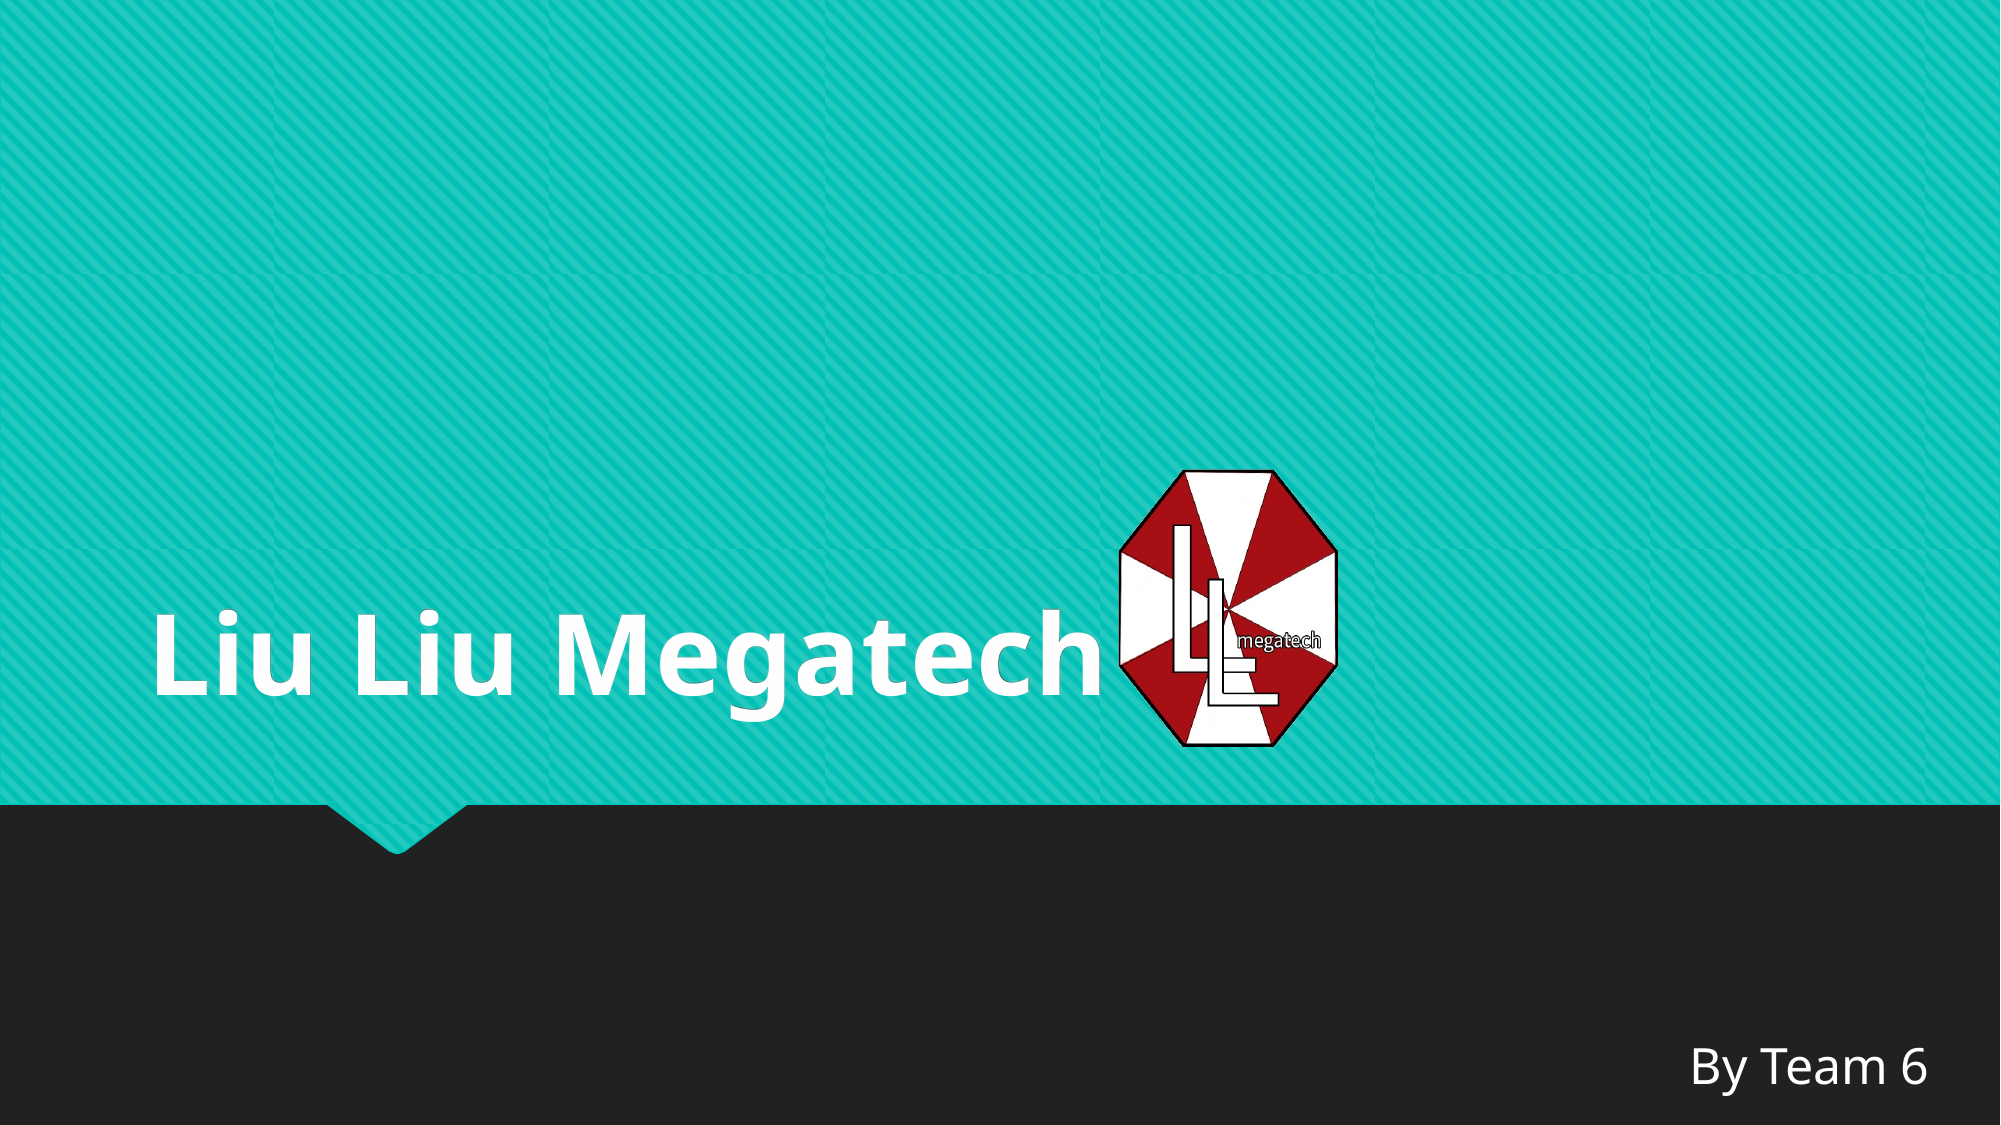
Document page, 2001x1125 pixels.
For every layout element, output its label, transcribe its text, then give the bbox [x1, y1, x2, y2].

title Liu Liu Megatech [132, 237, 1868, 726]
picture [1117, 467, 1339, 748]
text_box By Team 6 [1674, 1027, 2000, 1103]
